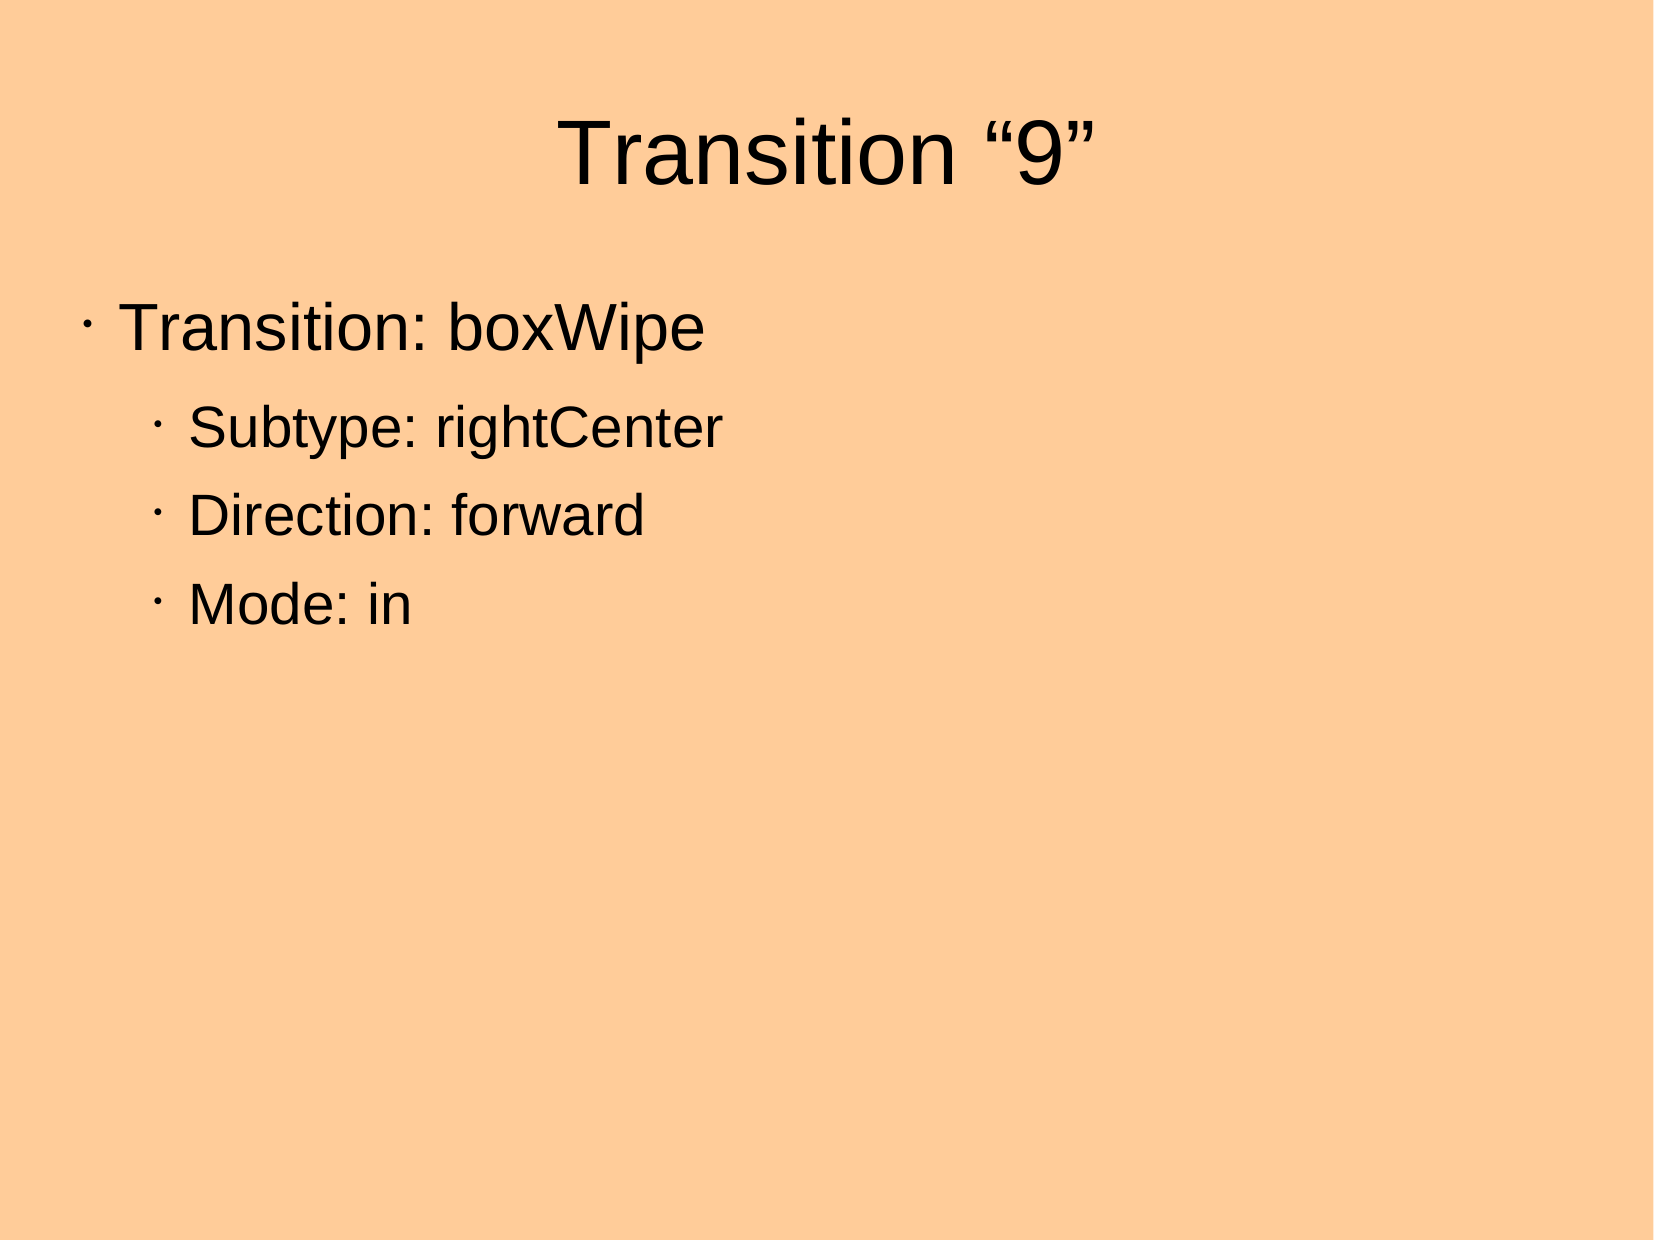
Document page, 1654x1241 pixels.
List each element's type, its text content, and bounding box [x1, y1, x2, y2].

title Transition “9” [82, 49, 1571, 257]
list Transition: boxWipe Subtype: rightCenter Direction: forward Mode: in [82, 290, 1571, 1080]
